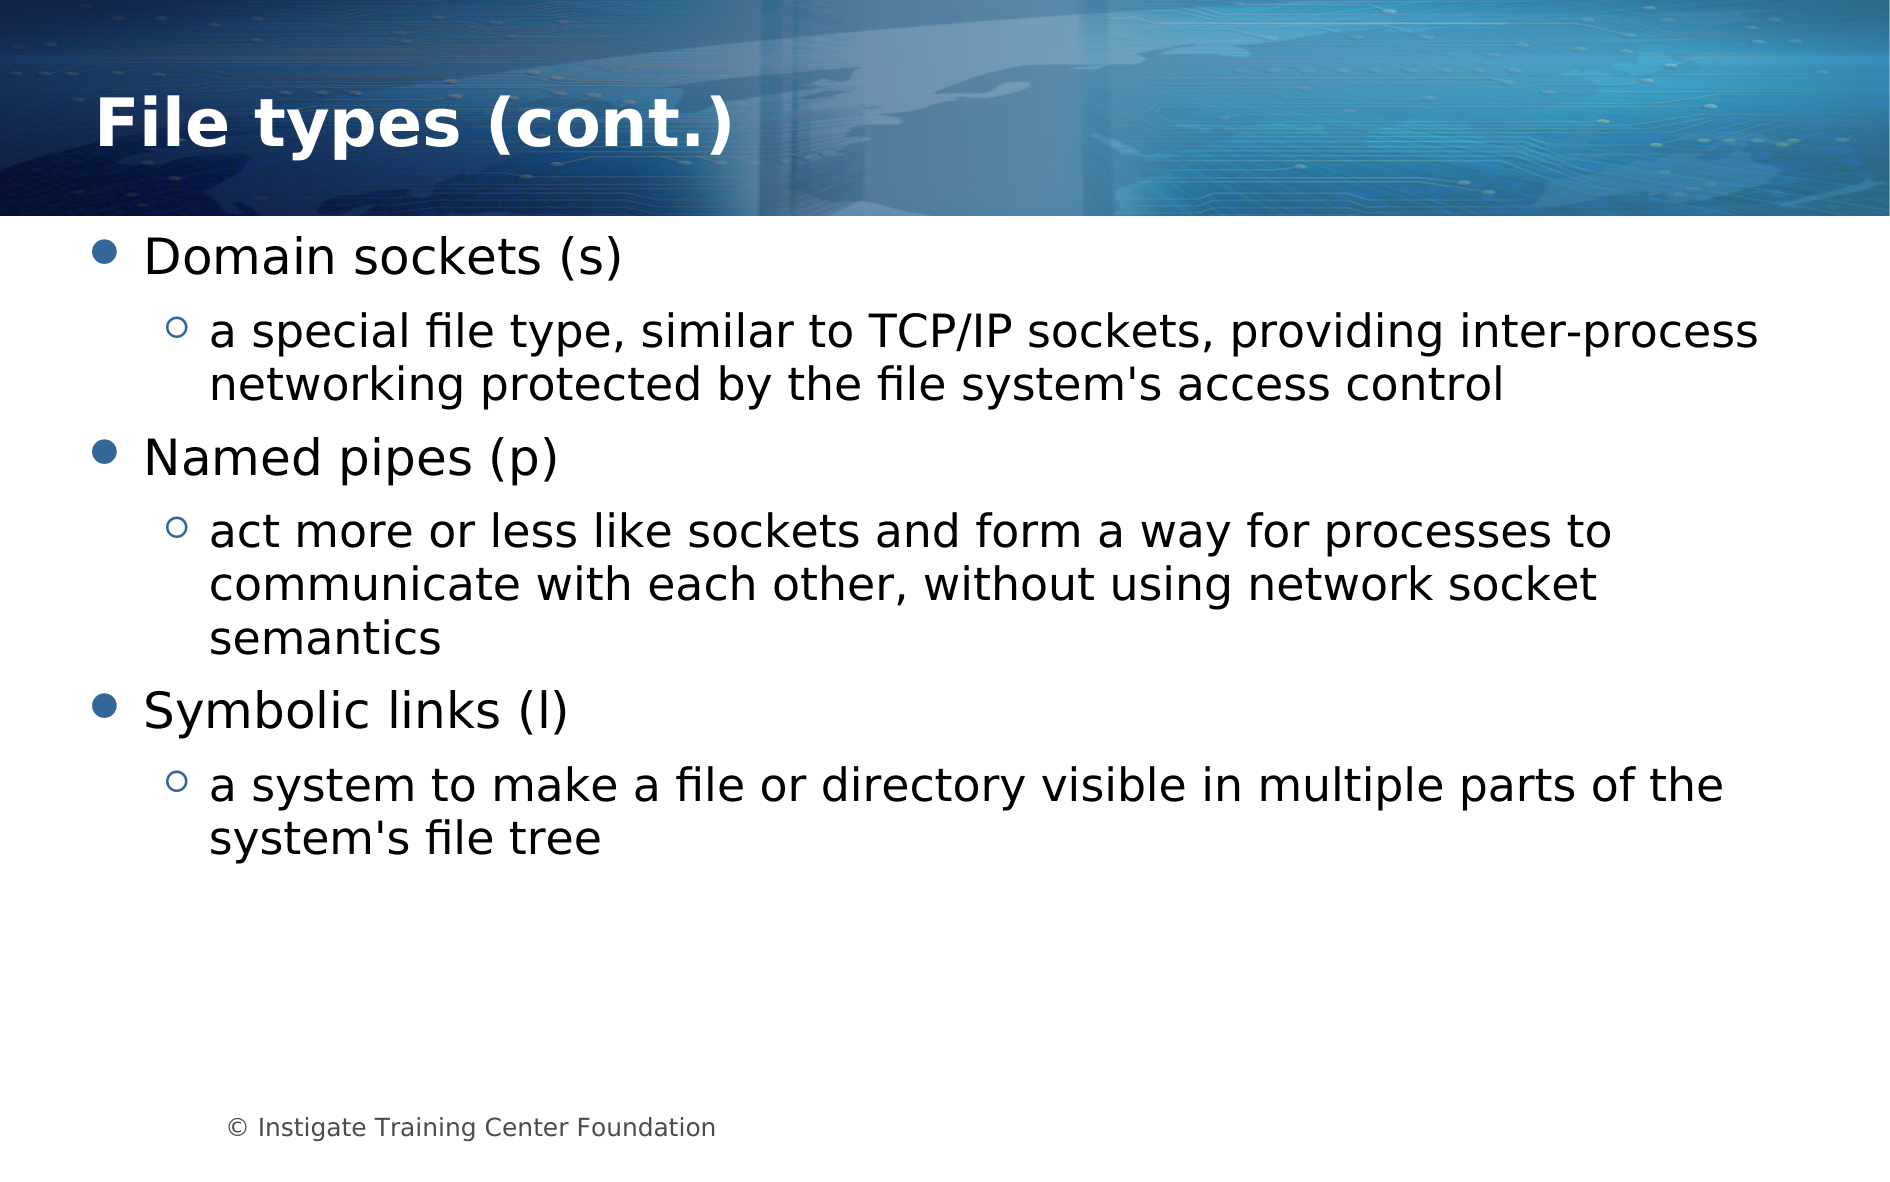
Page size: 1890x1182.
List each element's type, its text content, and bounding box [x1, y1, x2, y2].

list Domain sockets (s) a special file type, similar to TCP/IP sockets, providing inter-process networking protected by the file system's access control Named pipes (p) act more or less like sockets and form a way for processes to communicate with each other, without using network socket semantics Symbolic links (l) a system to make a file or directory visible in multiple parts of the system's file tree [88, 228, 1788, 914]
title File types (cont.) [94, 47, 1793, 217]
picture [0, 0, 1890, 216]
